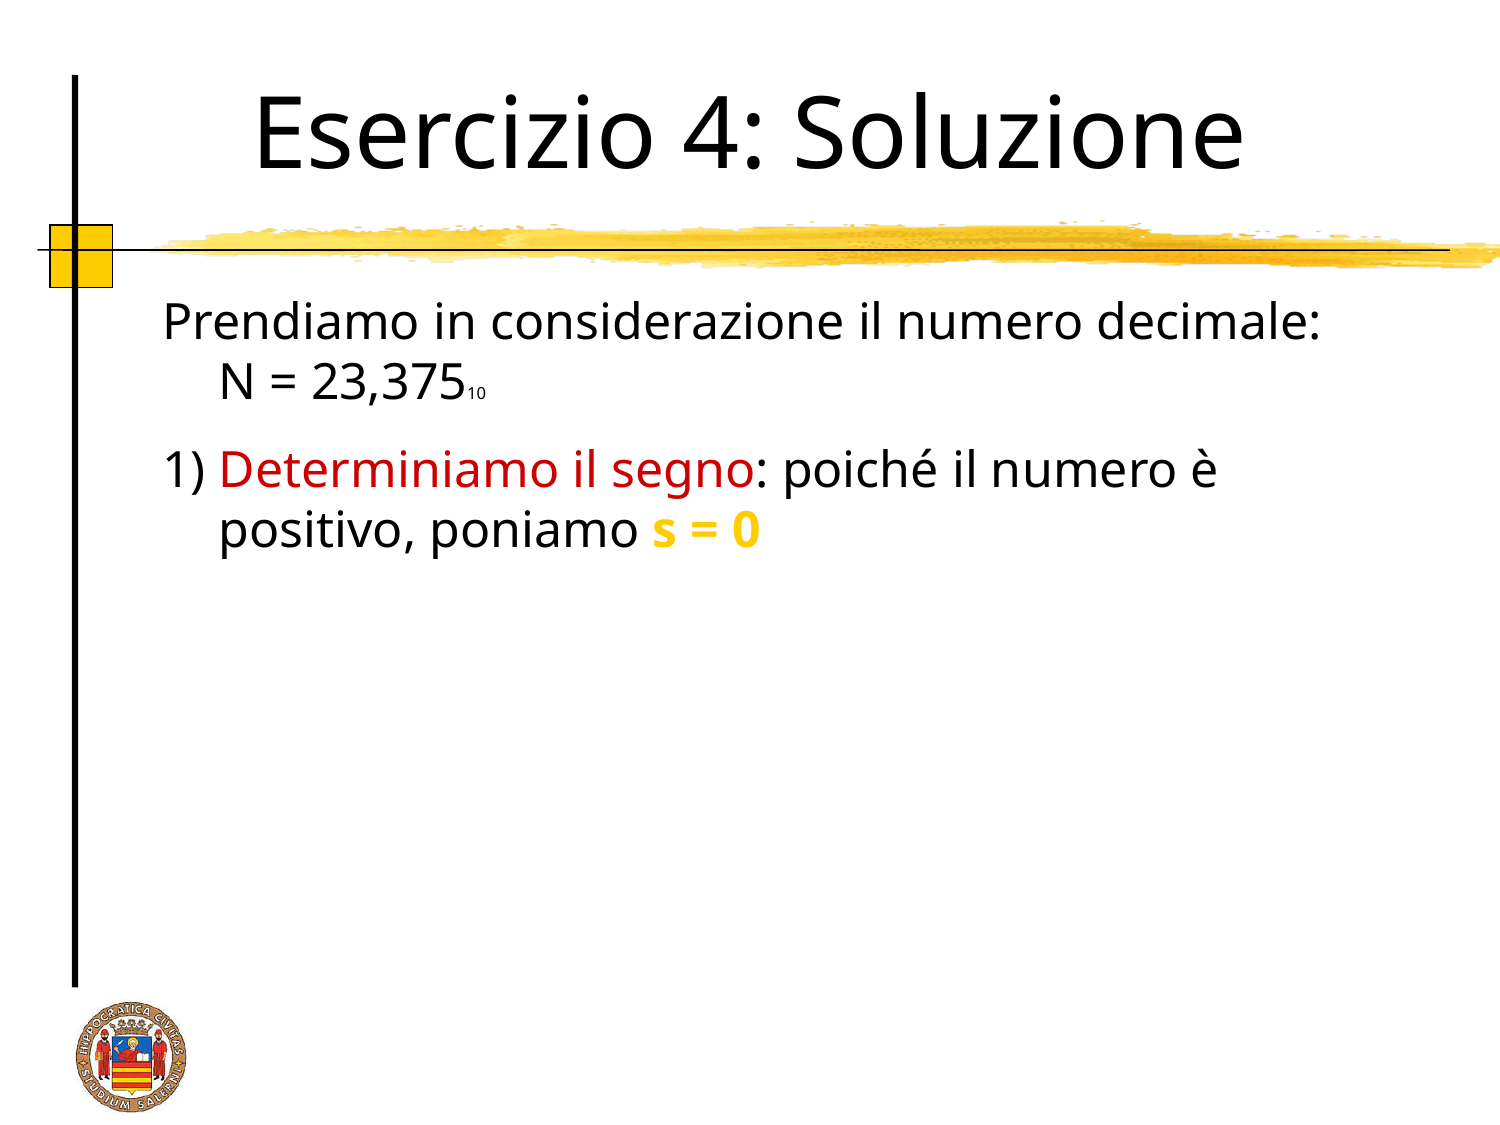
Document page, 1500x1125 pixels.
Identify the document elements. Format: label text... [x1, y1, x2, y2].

list Prendiamo in considerazione il numero decimale: N = 23,37510 1) Determiniamo il segno: poiché il numero è positivo, poniamo s = 0 [147, 282, 1373, 894]
title Esercizio 4: Soluzione [99, 96, 1400, 197]
picture [75, 999, 187, 1113]
picture [150, 215, 1500, 279]
